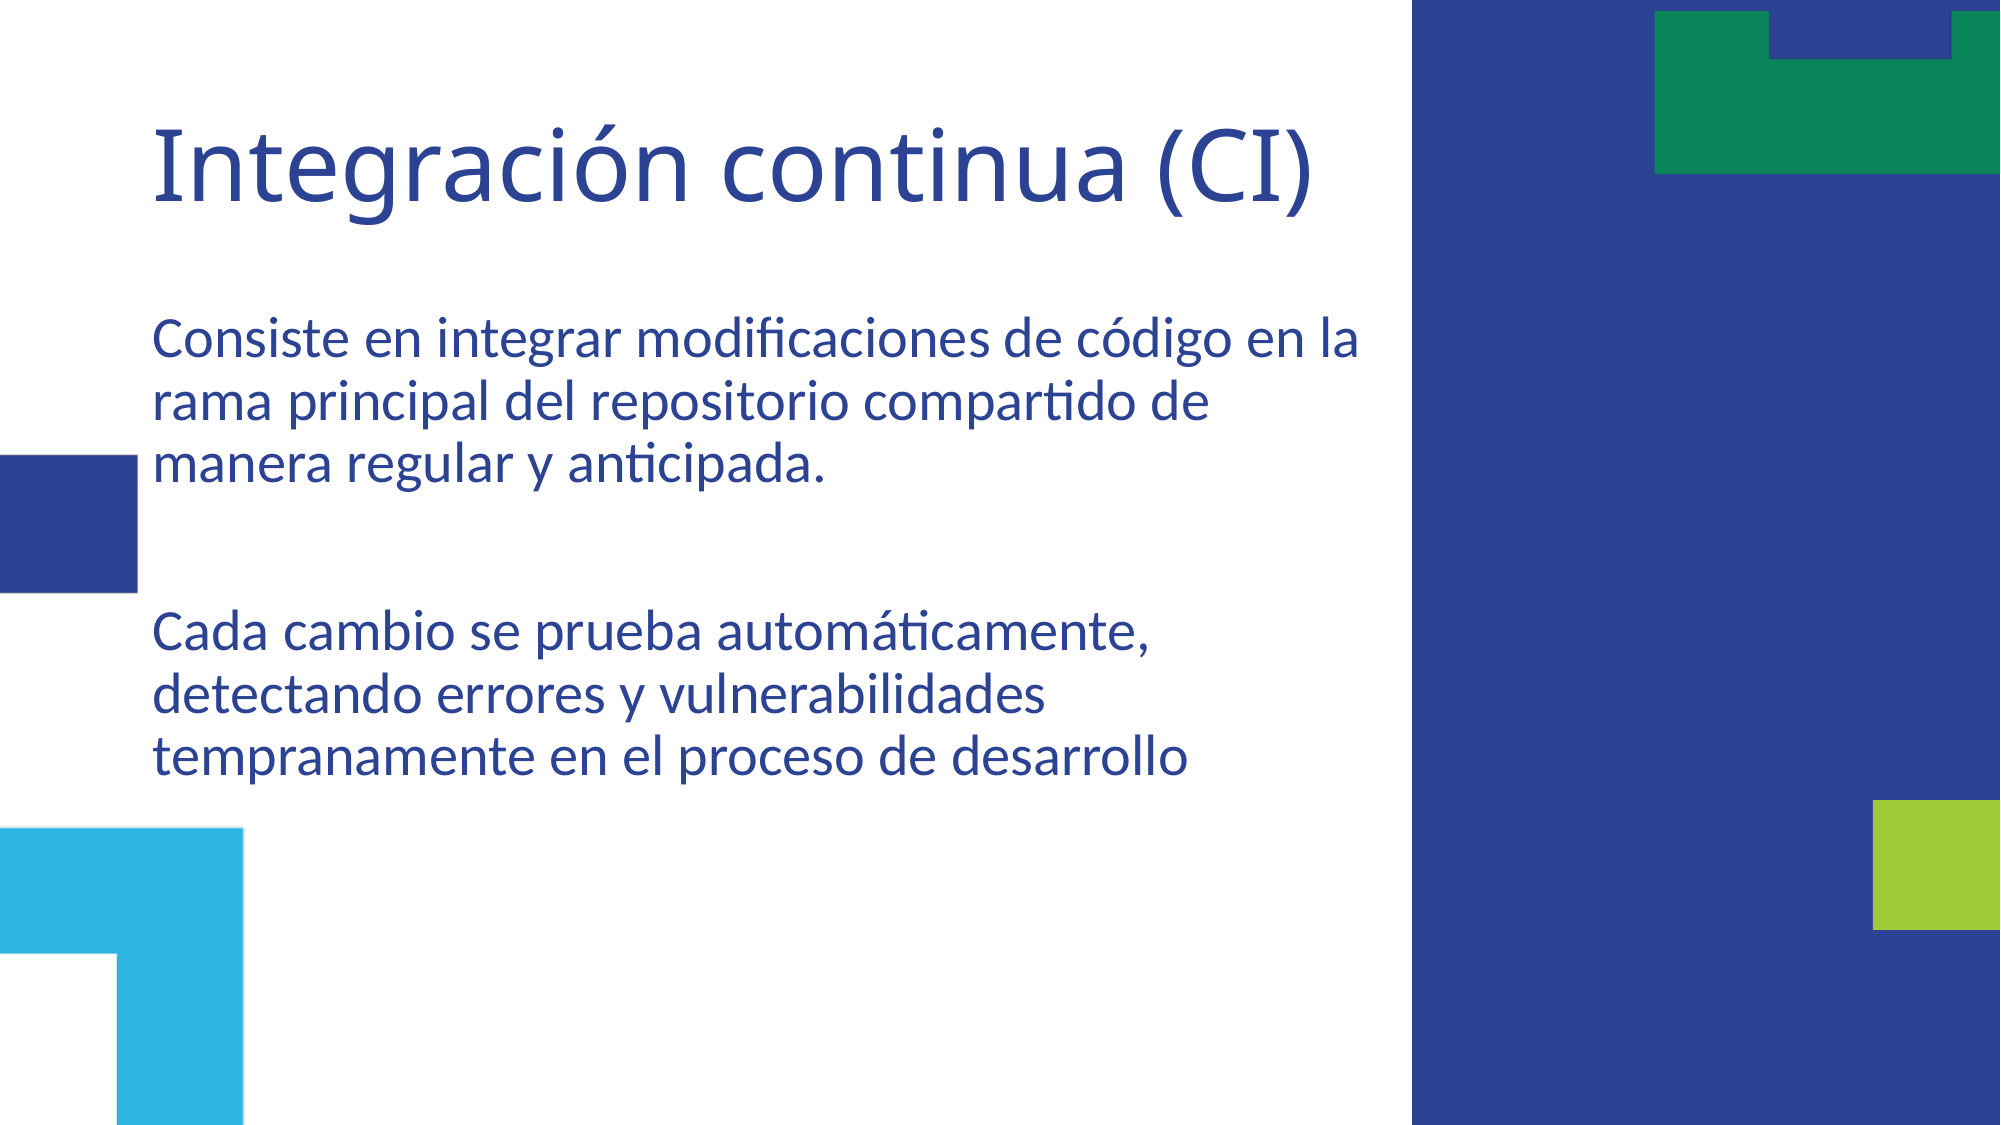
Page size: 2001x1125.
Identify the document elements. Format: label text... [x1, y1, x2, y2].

list Consiste en integrar modificaciones de código en la rama principal del repositorio compartido de manera regular y anticipada. Cada cambio se prueba automáticamente, detectando errores y vulnerabilidades tempranamente en el proceso de desarrollo [137, 299, 1413, 1014]
title Integración continua (CI) [137, 59, 1413, 278]
